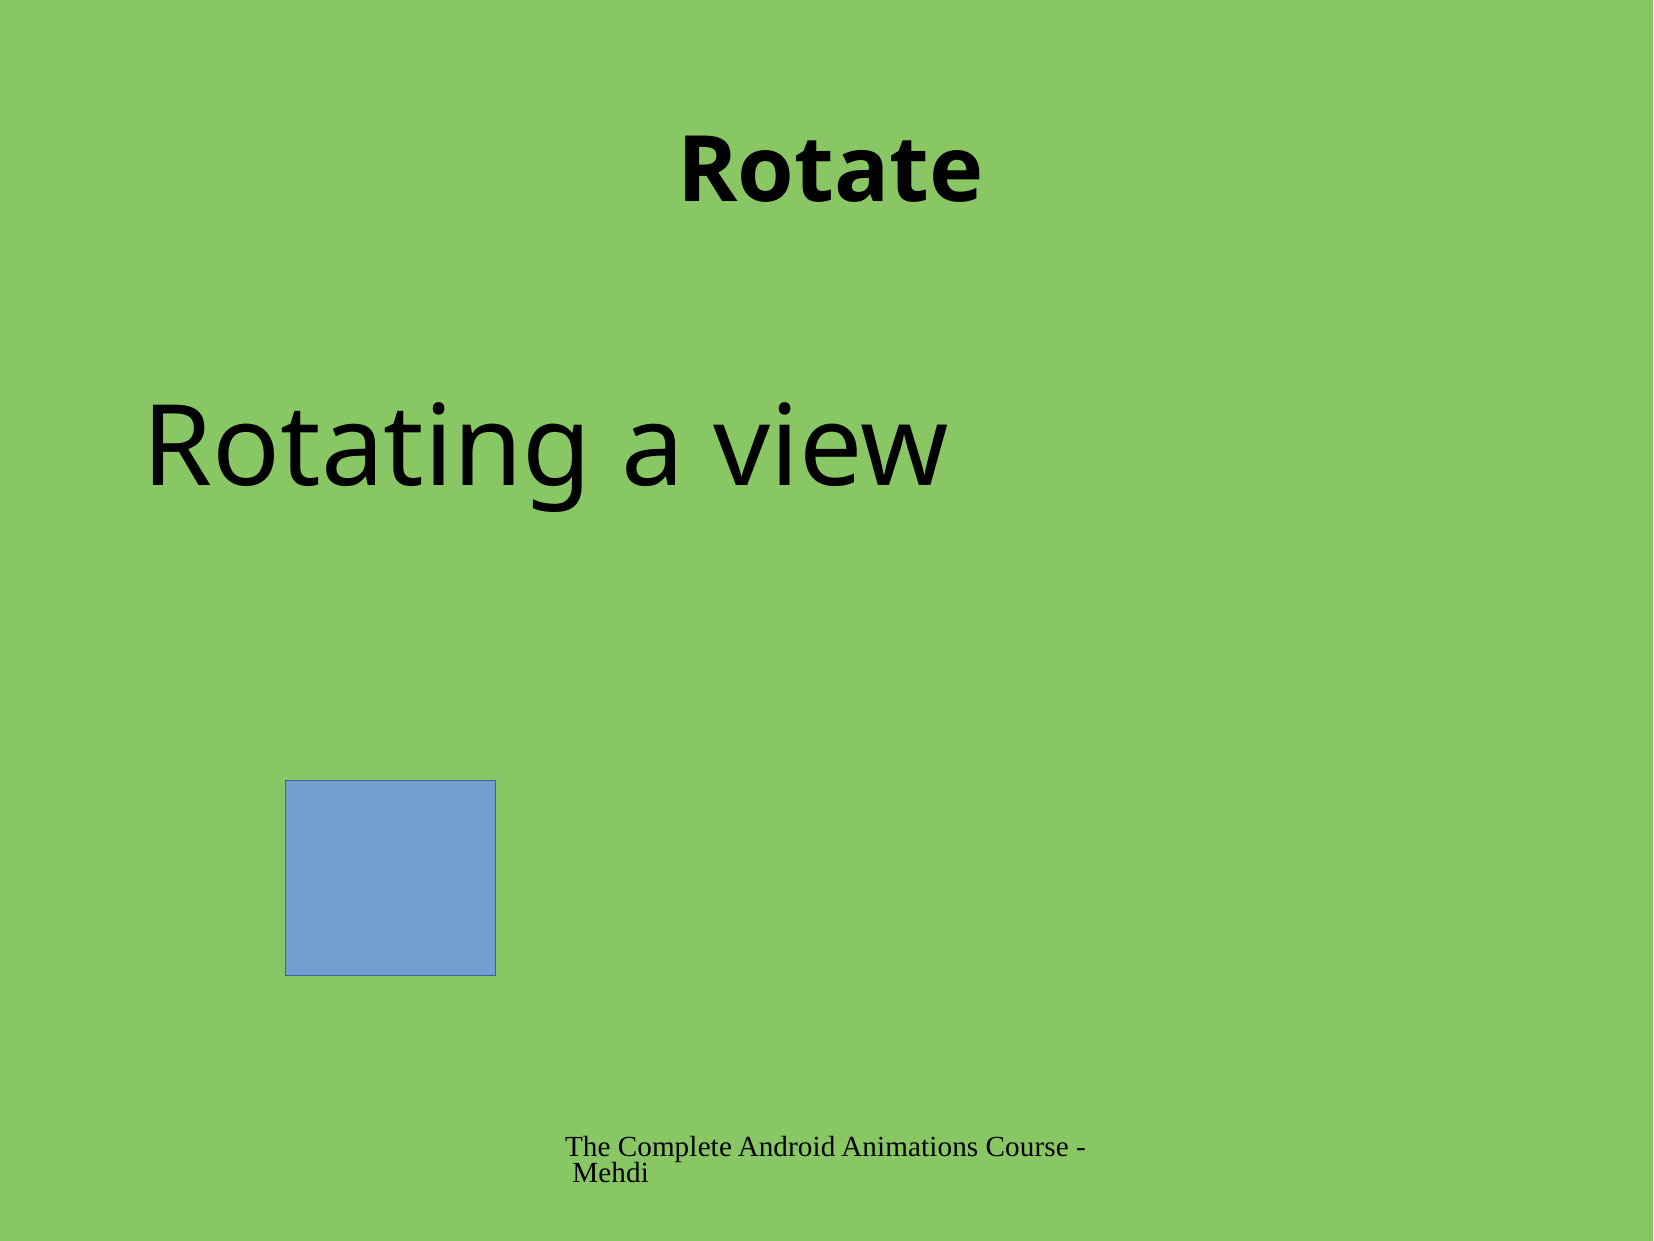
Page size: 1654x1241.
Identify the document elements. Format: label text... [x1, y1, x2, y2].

text_box [285, 780, 496, 976]
title Rotate [86, 62, 1575, 271]
list Rotating a view [42, 365, 1531, 736]
